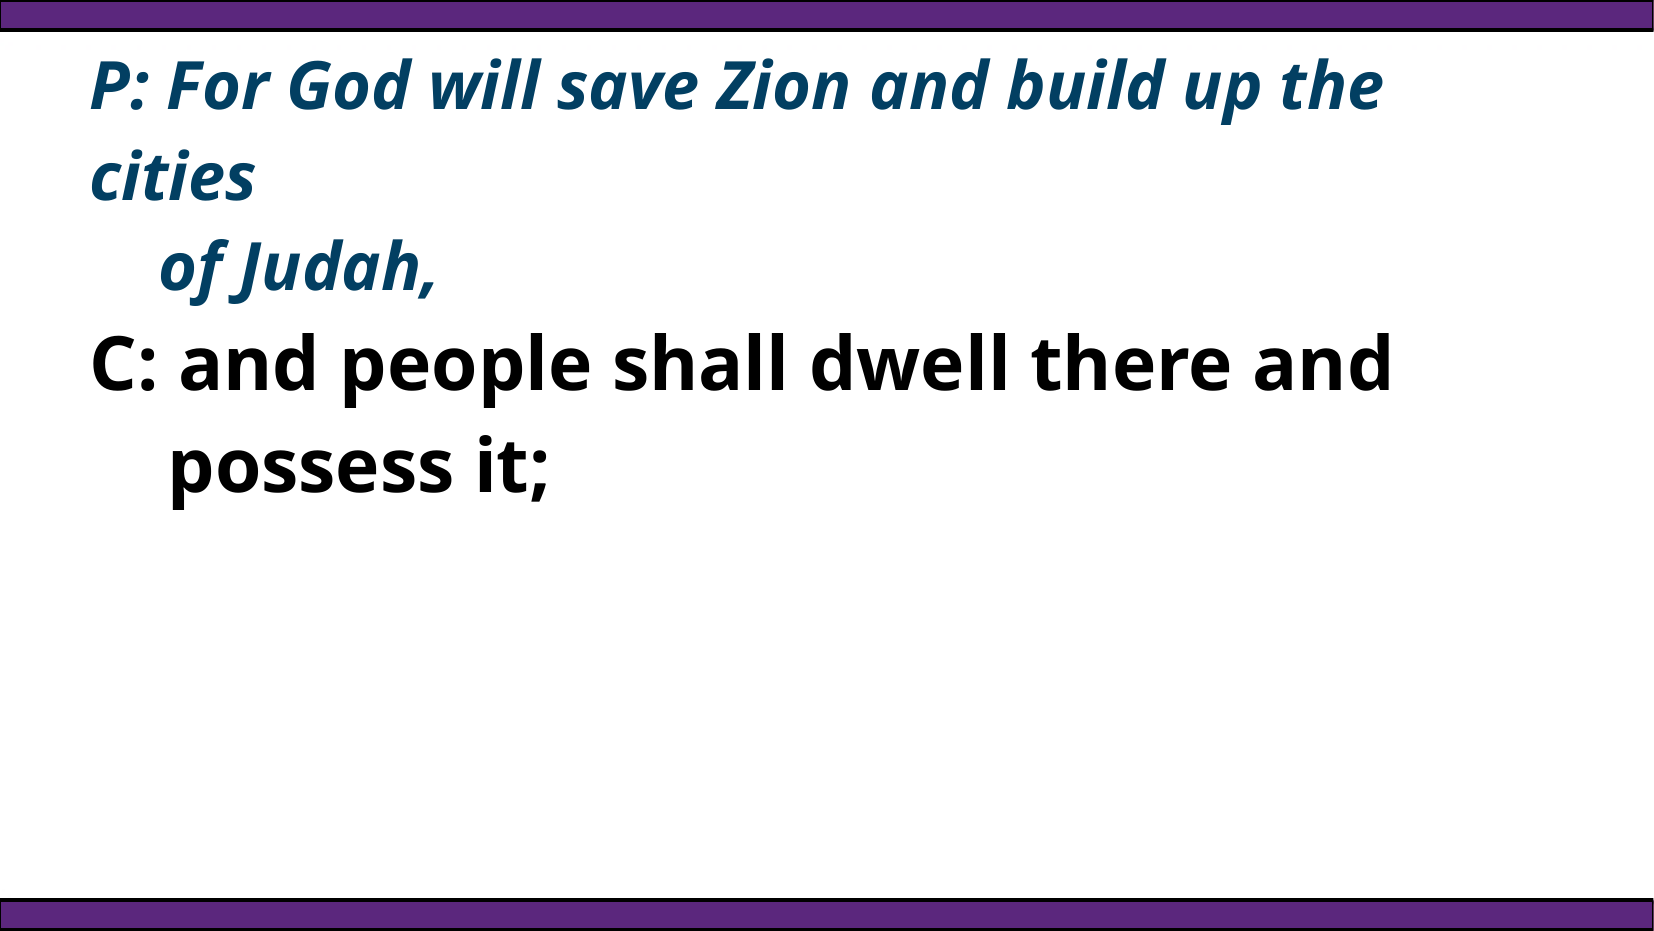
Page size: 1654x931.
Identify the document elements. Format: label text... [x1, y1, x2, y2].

text_box P: For God will save Zion and build up the cities of Judah, C: and people shall dwell there and possess it; [75, 30, 1576, 423]
text_box [0, 900, 1654, 931]
picture [0, 31, 1654, 900]
text_box [0, 0, 1654, 31]
